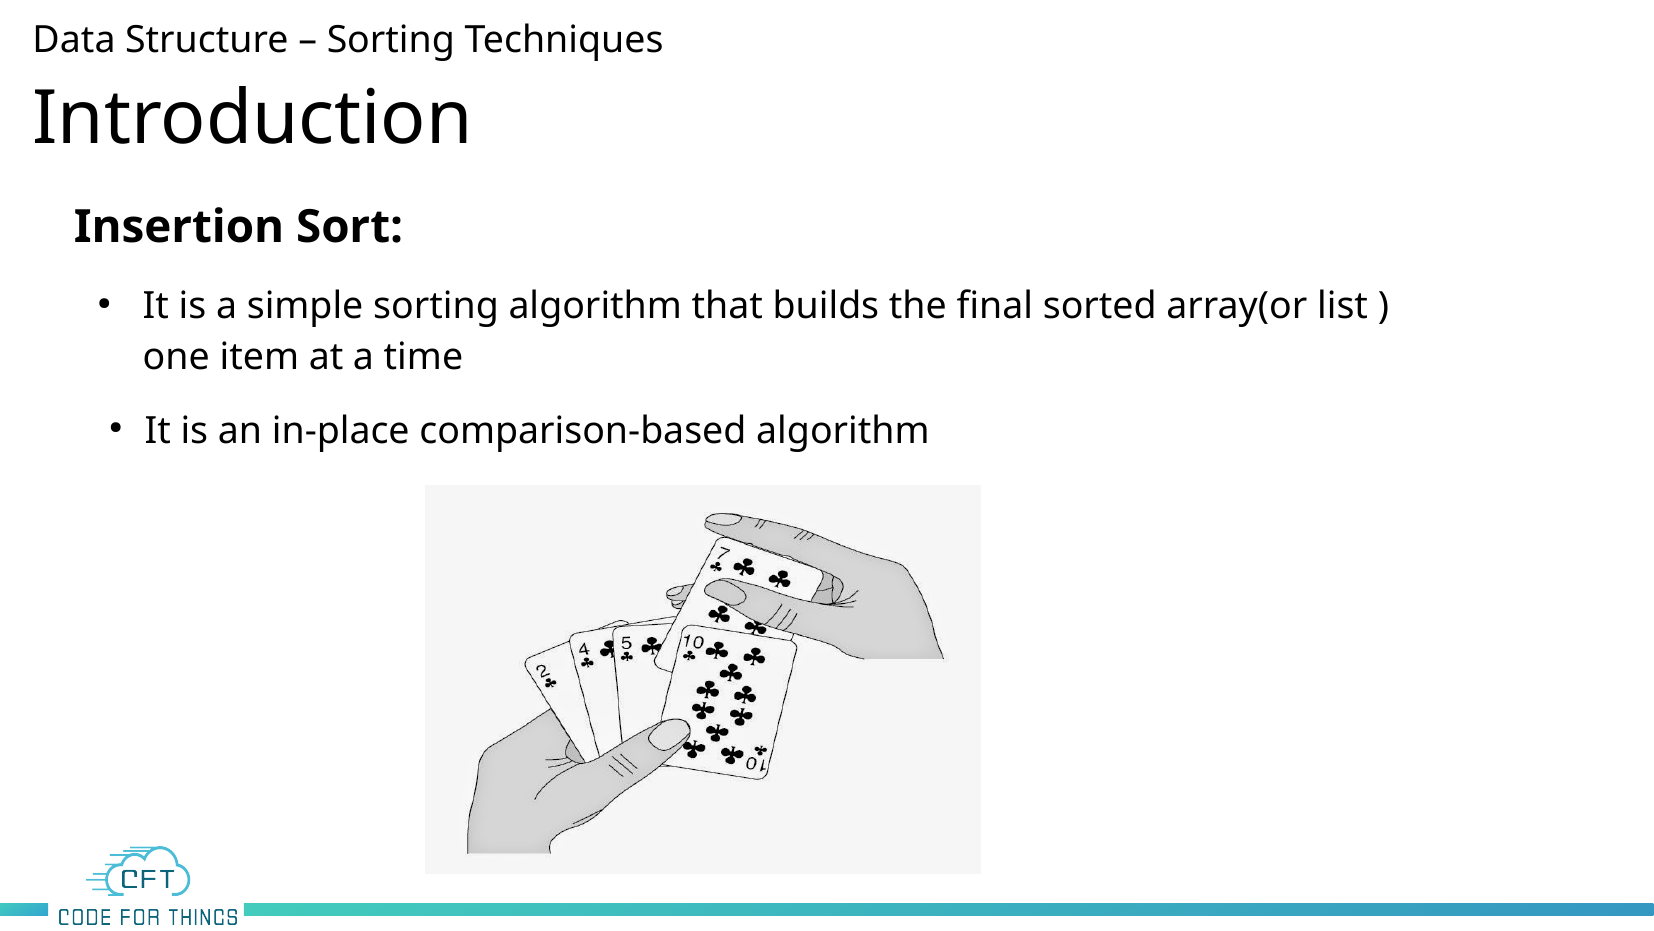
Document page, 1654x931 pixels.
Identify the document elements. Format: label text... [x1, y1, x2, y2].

picture [425, 485, 981, 875]
text_box Insertion Sort: [47, 185, 556, 254]
title Data Structure – Sorting Techniques Introduction [32, 12, 1184, 166]
text_box It is a simple sorting algorithm that builds the final sorted array(or list ) one item at a time [82, 271, 1524, 374]
picture [59, 846, 237, 925]
text_box It is an in-place comparison-based algorithm [94, 395, 1536, 455]
